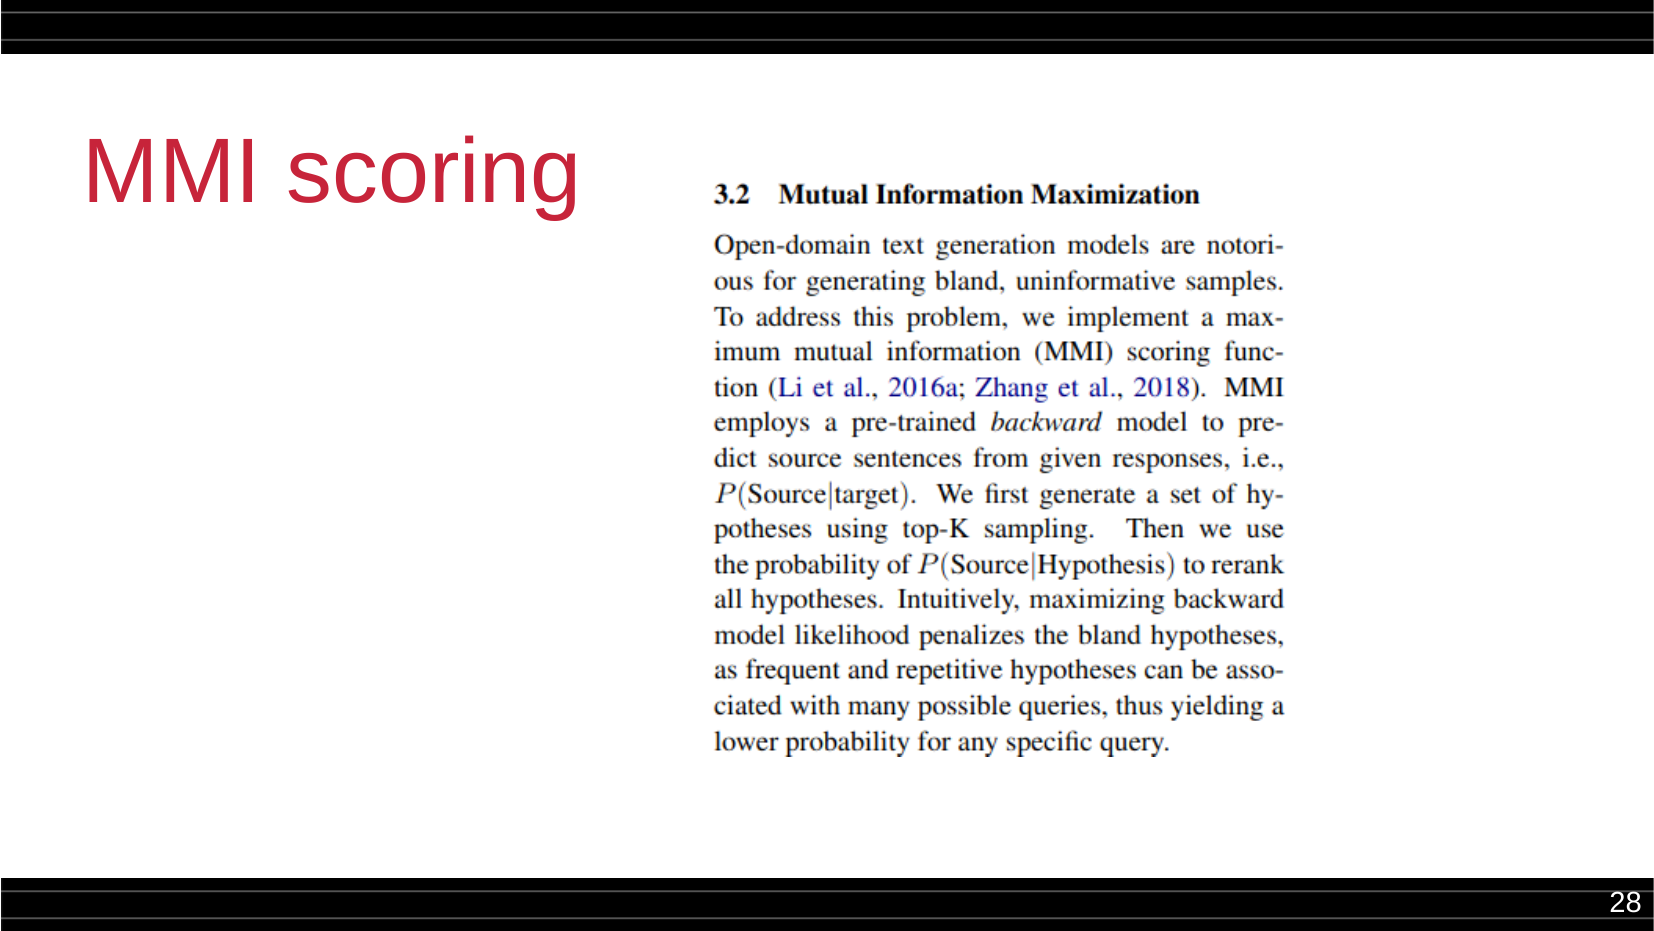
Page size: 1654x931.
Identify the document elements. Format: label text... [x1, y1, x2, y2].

picture [1, 878, 1654, 931]
title MMI scoring [82, 92, 1571, 249]
picture [1, 0, 1654, 54]
picture [672, 149, 1291, 757]
